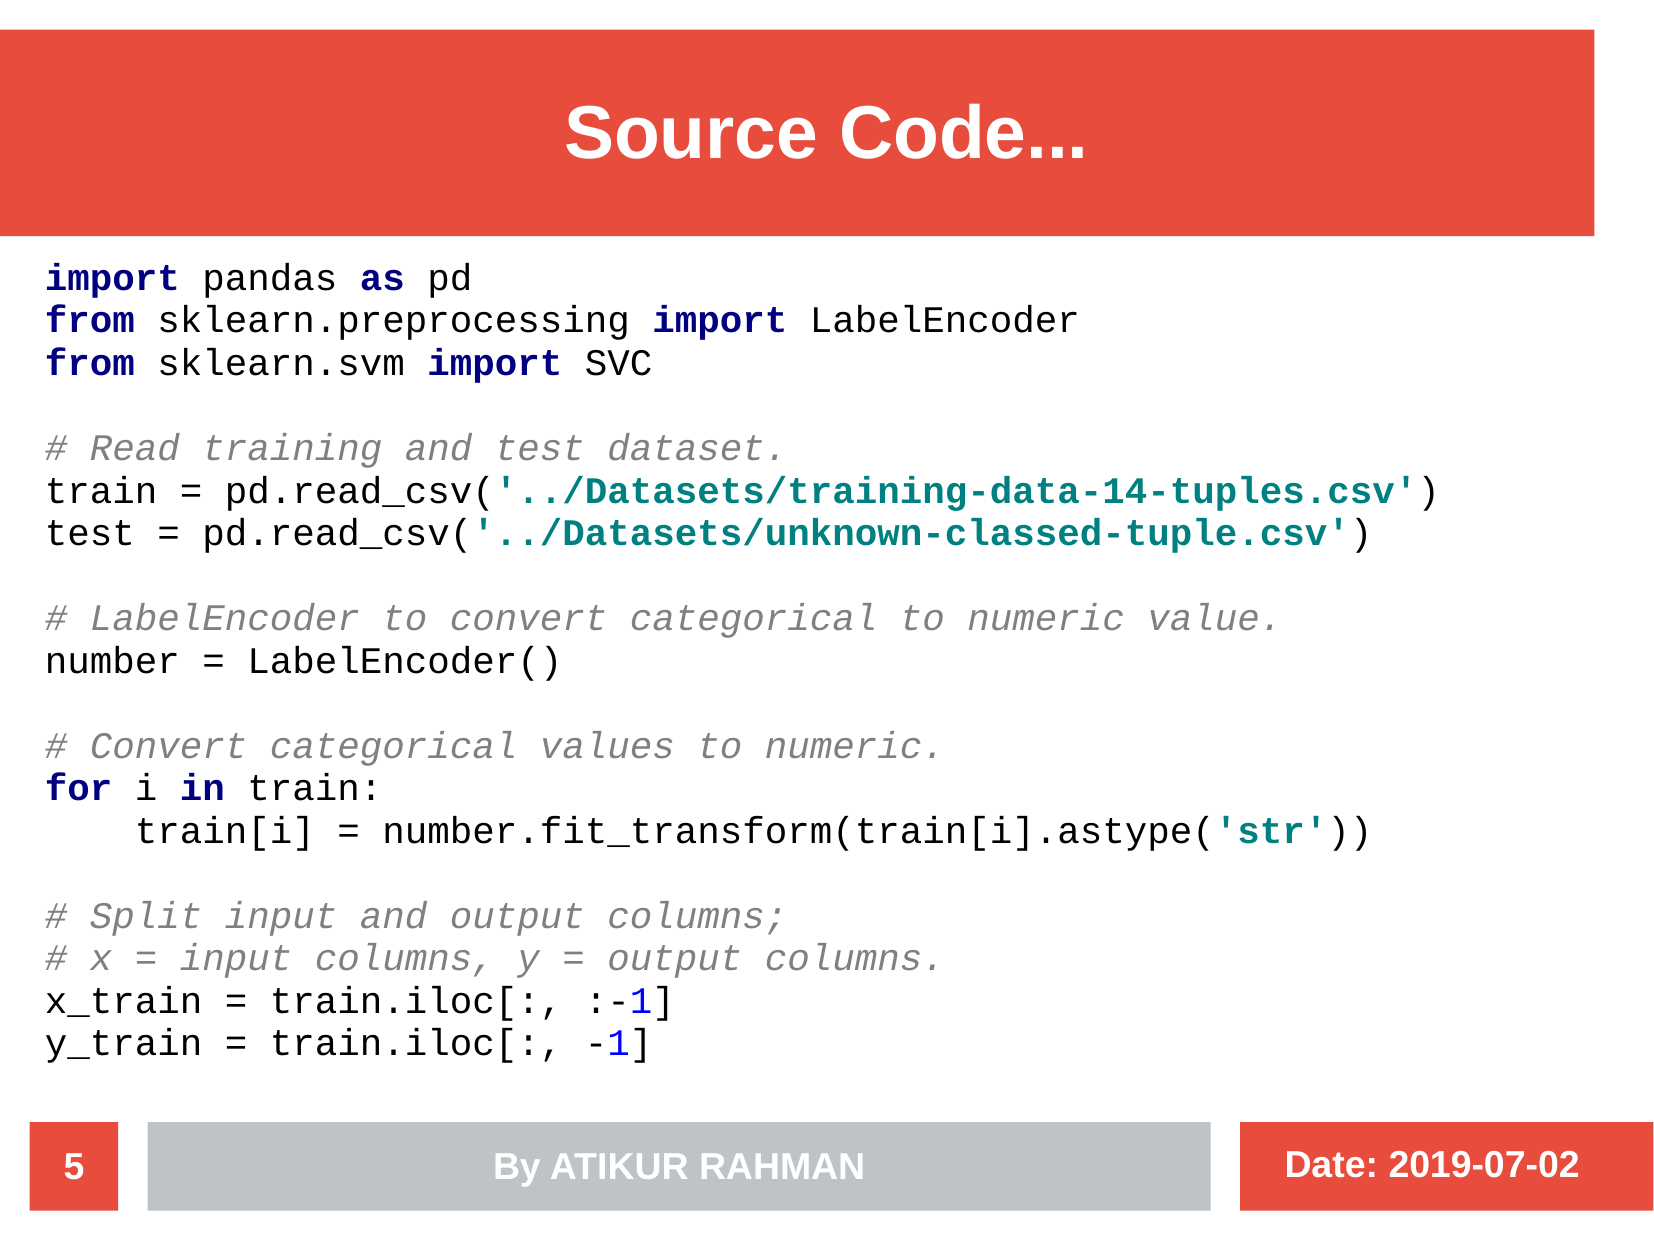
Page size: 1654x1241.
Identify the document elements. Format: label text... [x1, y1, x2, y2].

title Source Code... [266, 59, 1388, 207]
text_box import pandas as pd from sklearn.preprocessing import LabelEncoder from sklearn.svm import SVC # Read training and test dataset. train = pd.read_csv('../Datasets/training-data-14-tuples.csv') test = pd.read_csv('../Datasets/unknown-classed-tuple.csv') # LabelEncoder to convert categorical to numeric value. number = LabelEncoder() # Convert categorical values to numeric. for i in train: train[i] = number.fit_transform(train[i].astype('str')) # Split input and output columns; # x = input columns, y = output columns. x_train = train.iloc[:, :-1] y_train = train.iloc[:, -1] [30, 251, 1635, 1075]
